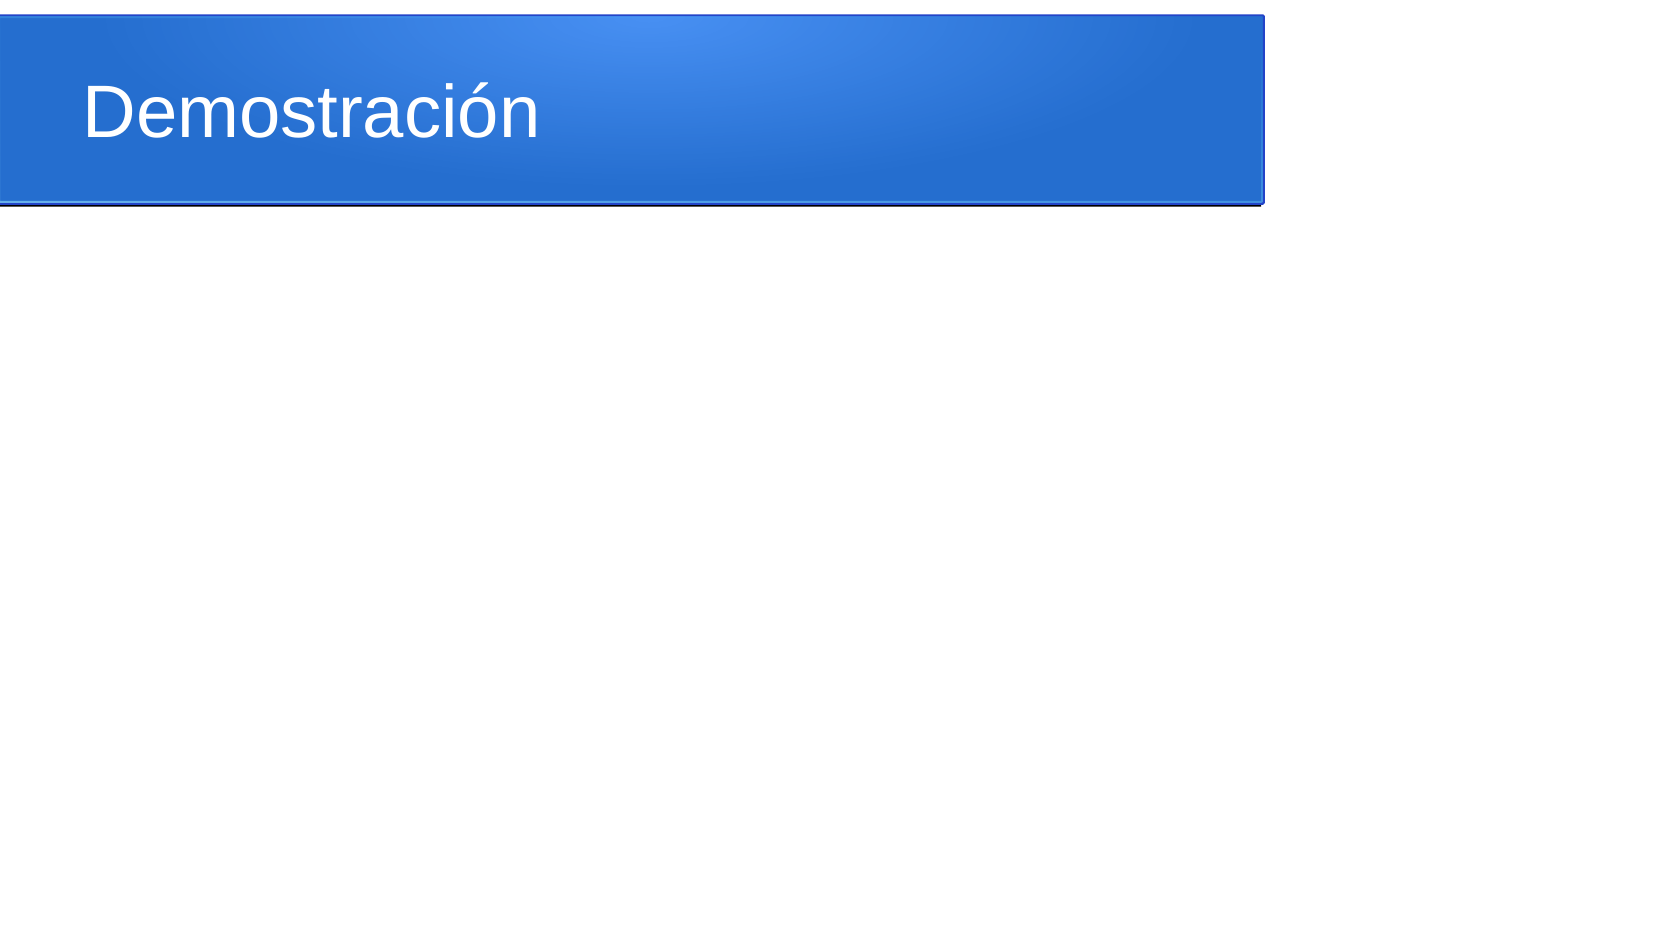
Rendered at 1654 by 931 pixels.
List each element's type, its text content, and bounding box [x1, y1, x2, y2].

title Demostración [82, 35, 1235, 189]
